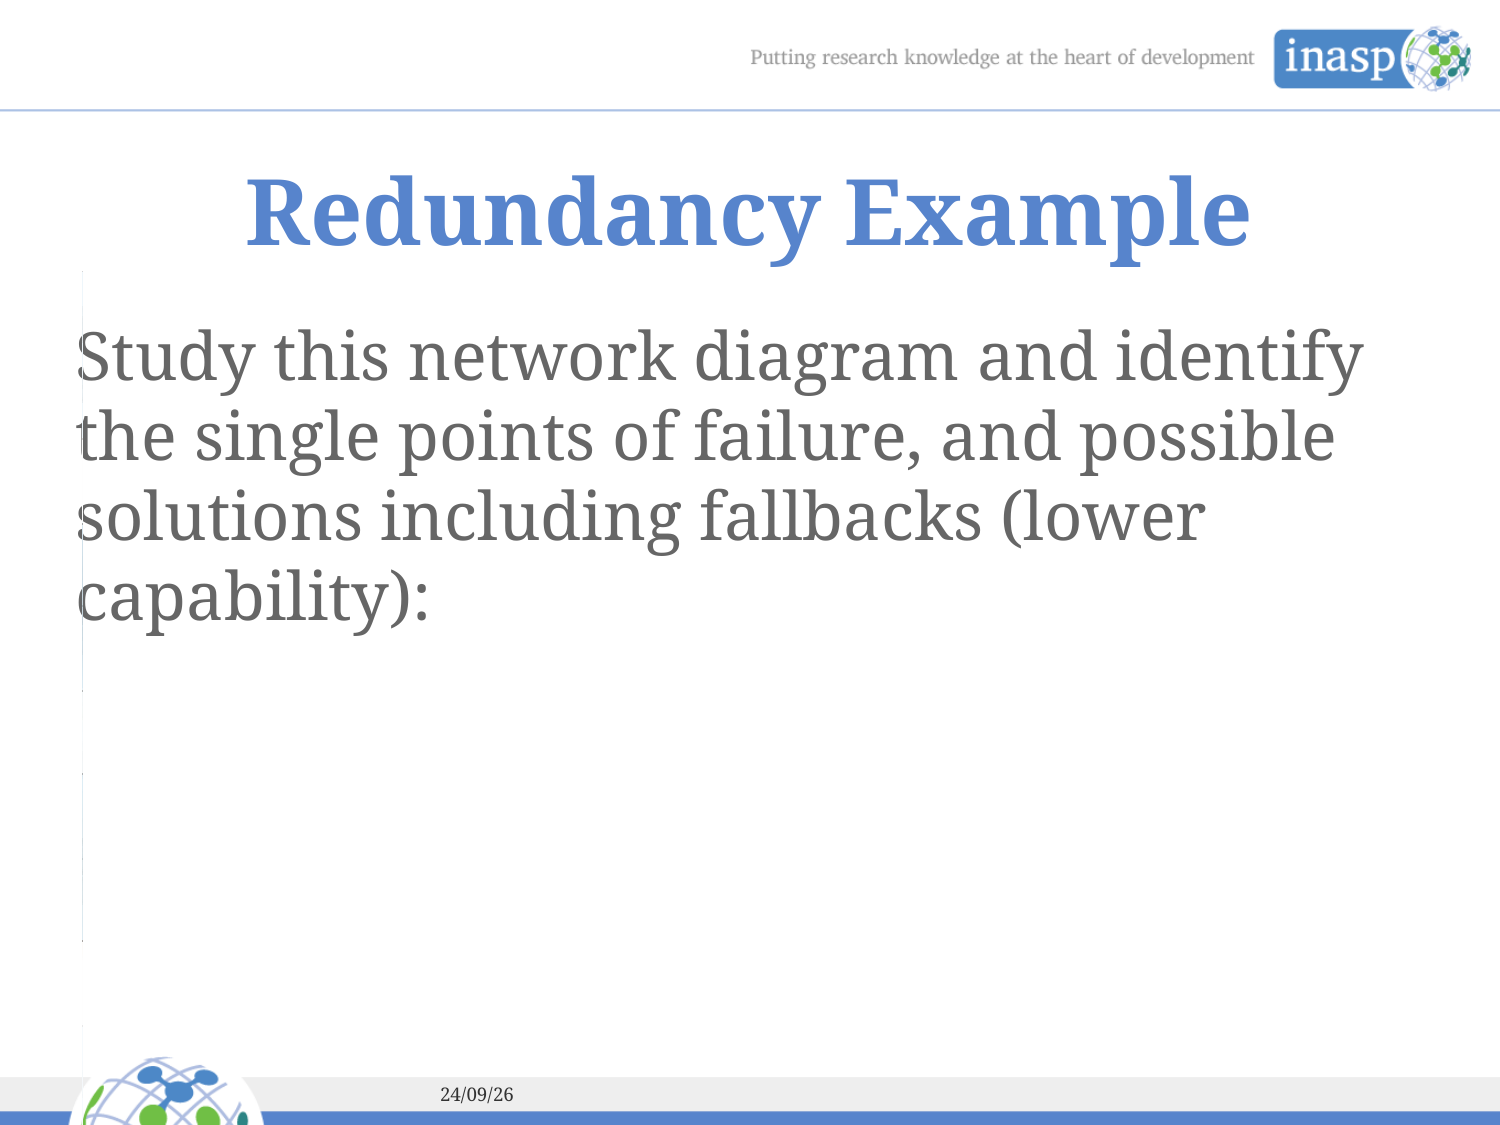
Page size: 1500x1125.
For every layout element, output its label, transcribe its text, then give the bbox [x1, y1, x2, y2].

list Study this network diagram and identify the single points of failure, and possible solutions including fallbacks (lower capability): [83, 313, 1426, 967]
list Study this network diagram and identify the single points of failure, and possible solutions including fallbacks (lower capability): [75, 313, 82, 967]
title Redundancy Example [75, 129, 1426, 313]
picture [0, 0, 1500, 1125]
